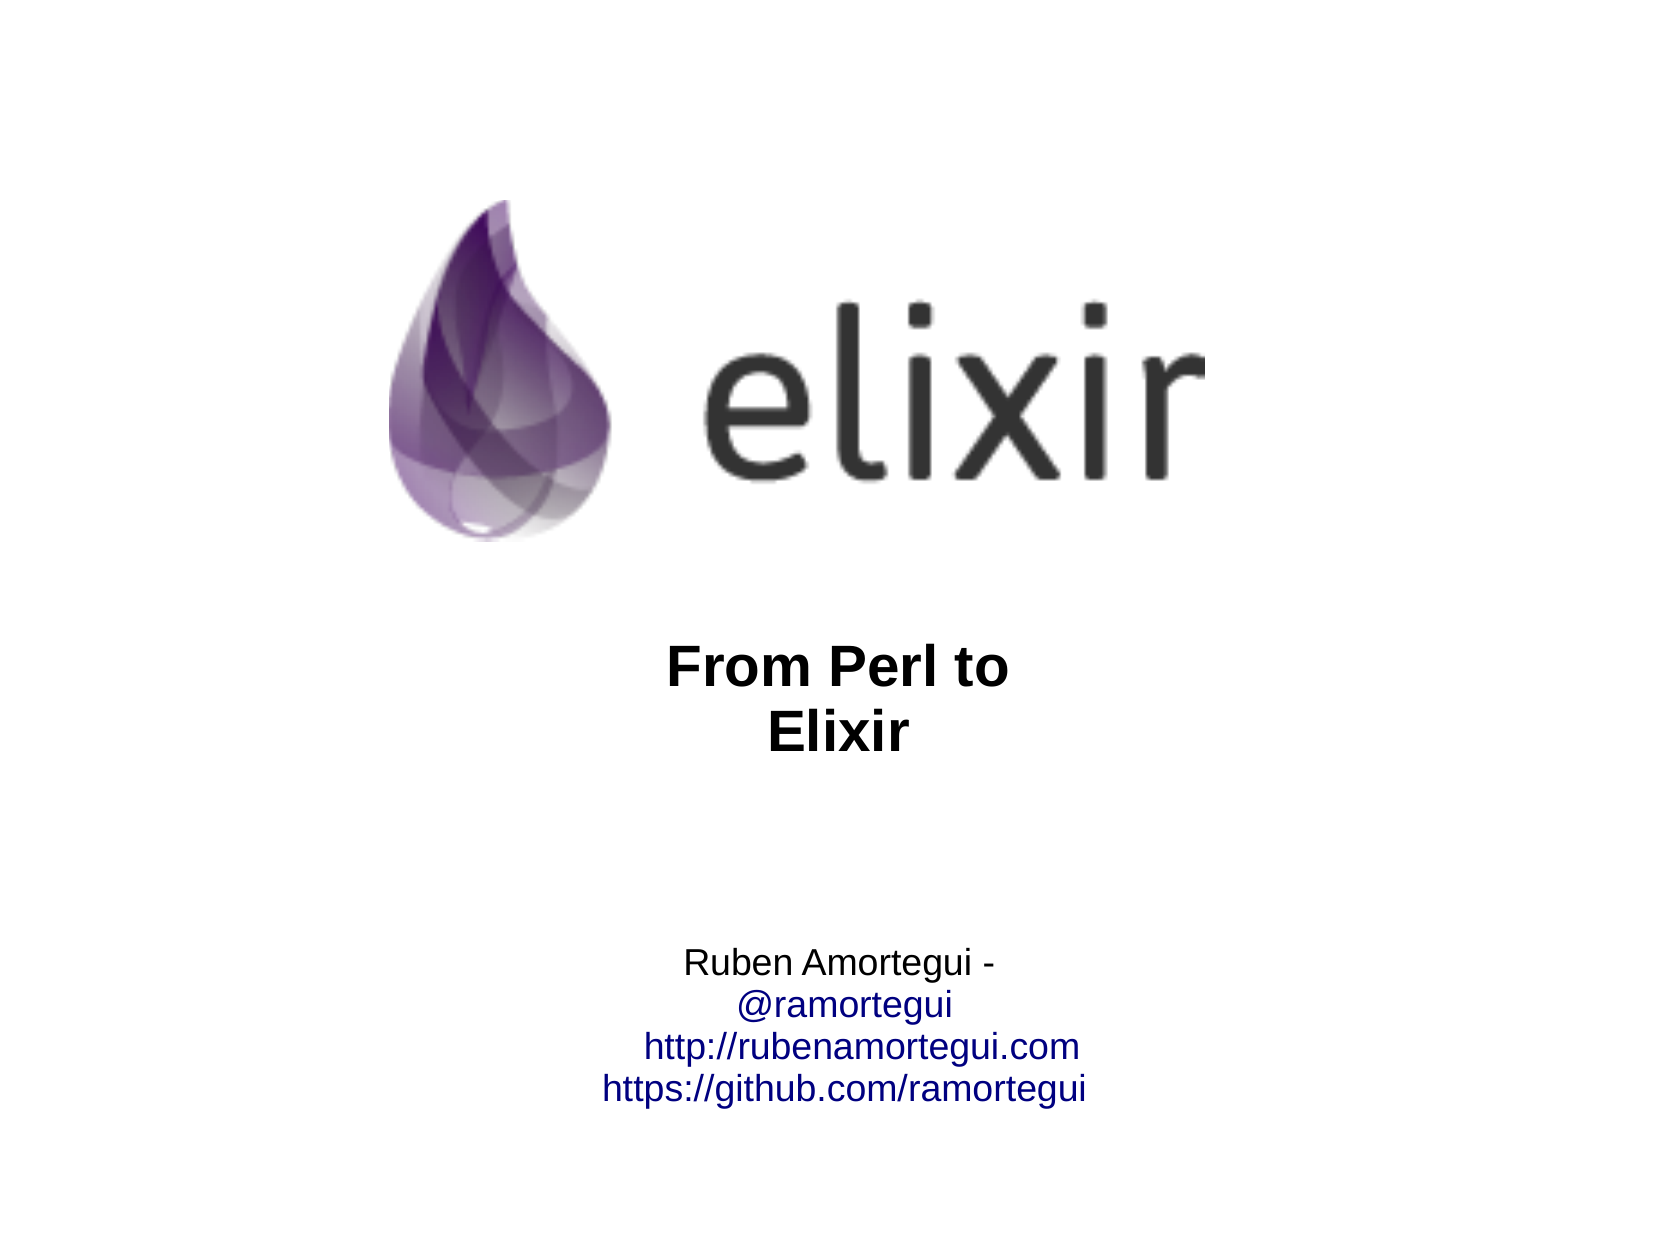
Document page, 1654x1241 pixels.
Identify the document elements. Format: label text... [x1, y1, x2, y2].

text_box From Perl to Elixir [590, 625, 1087, 771]
picture [389, 200, 1205, 542]
text_box Ruben Amortegui - @ramortegui http://rubenamortegui.com https://github.com/ramortegui [200, 850, 1489, 1160]
